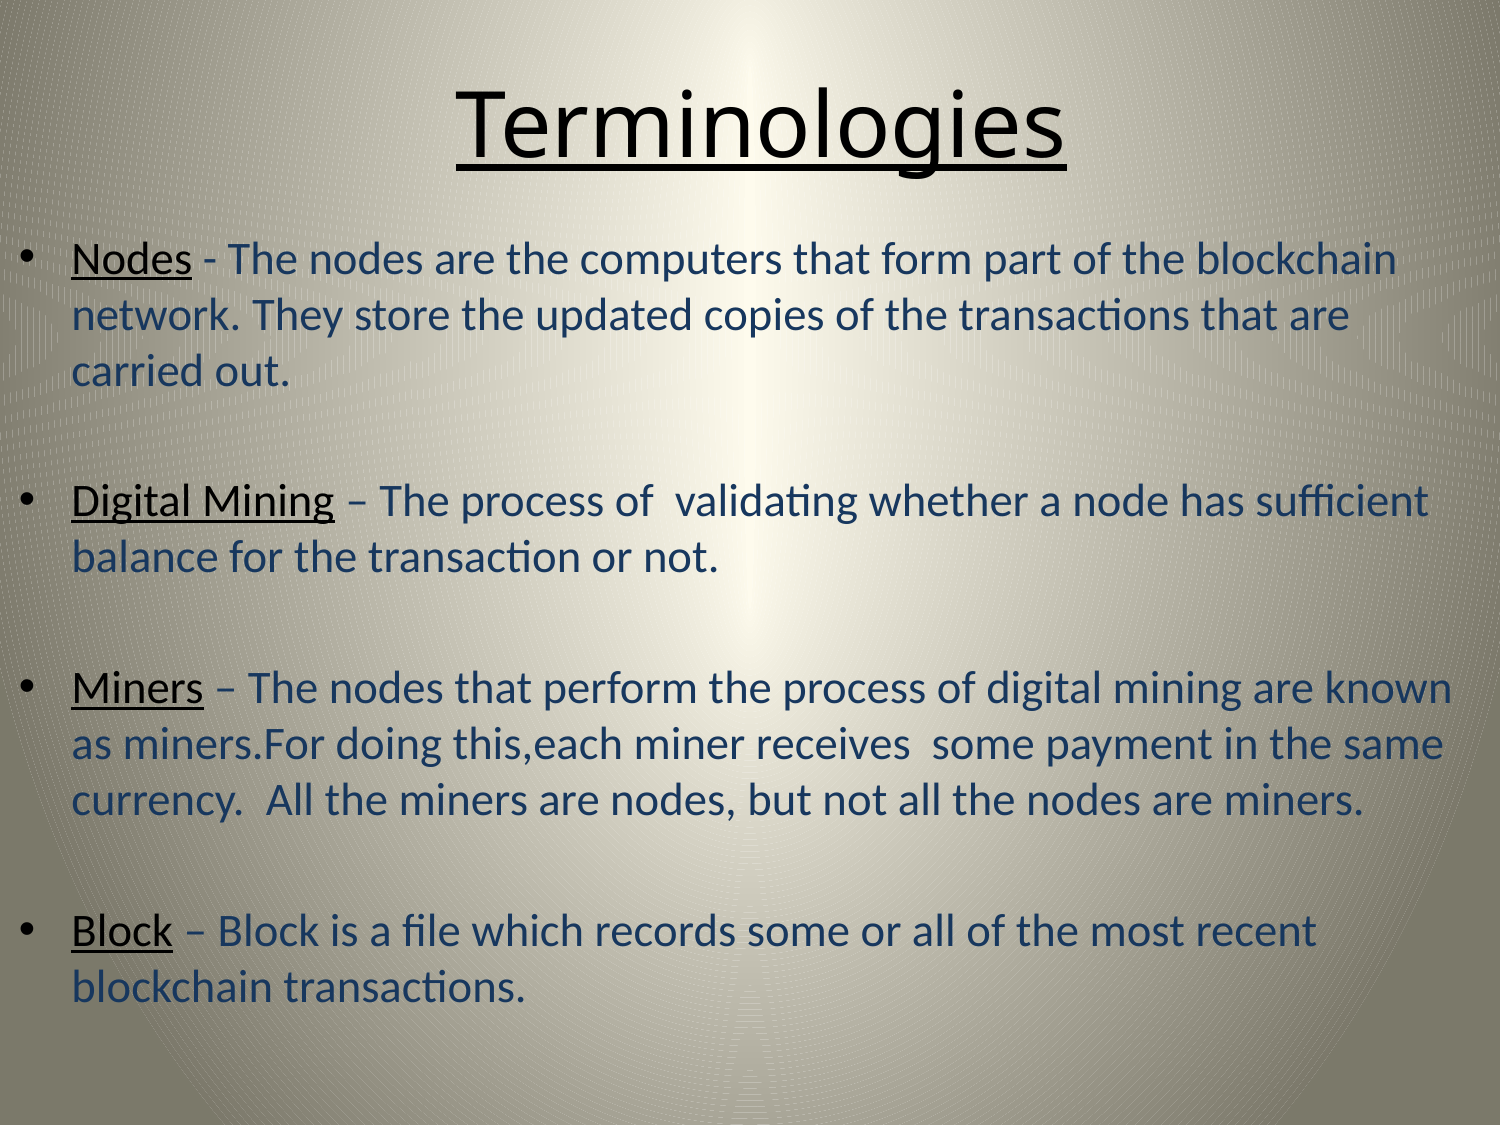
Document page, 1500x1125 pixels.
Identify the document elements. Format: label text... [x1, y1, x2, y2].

title Terminologies [123, 0, 1399, 219]
subtitle Nodes - The nodes are the computers that form part of the blockchain network. They store the updated copies of the transactions that are carried out. Digital Mining – The process of validating whether a node has sufficient balance for the transaction or not. Miners – The nodes that perform the process of digital mining are known as miners.For doing this,each miner receives some payment in the same currency. All the miners are nodes, but not all the nodes are miners. Block – Block is a file which records some or all of the most recent blockchain transactions. [4, 219, 1500, 1125]
